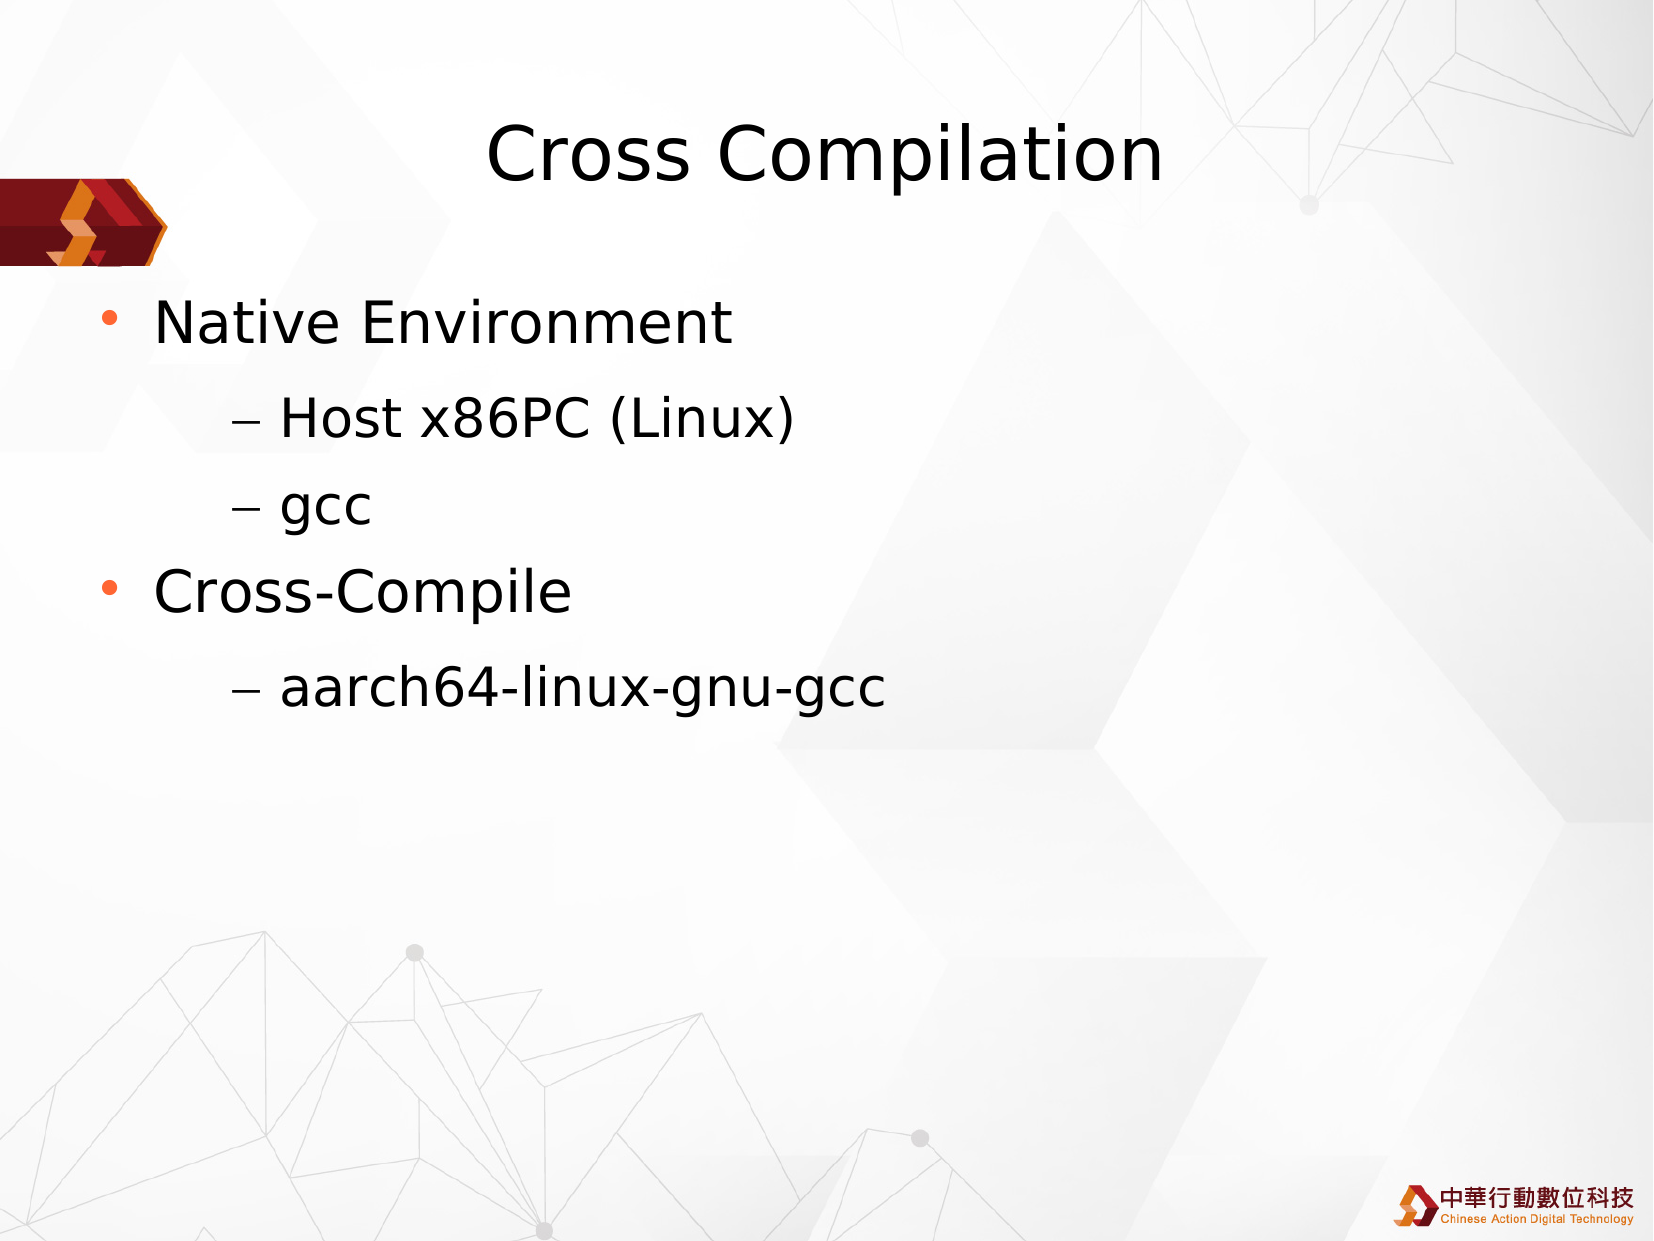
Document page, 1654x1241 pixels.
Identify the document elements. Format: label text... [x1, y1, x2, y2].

list Native Environment Host x86PC (Linux) gcc Cross-Compile aarch64-linux-gnu-gcc [82, 290, 1537, 1010]
title Cross Compilation [82, 49, 1570, 257]
picture [0, 0, 1654, 1241]
